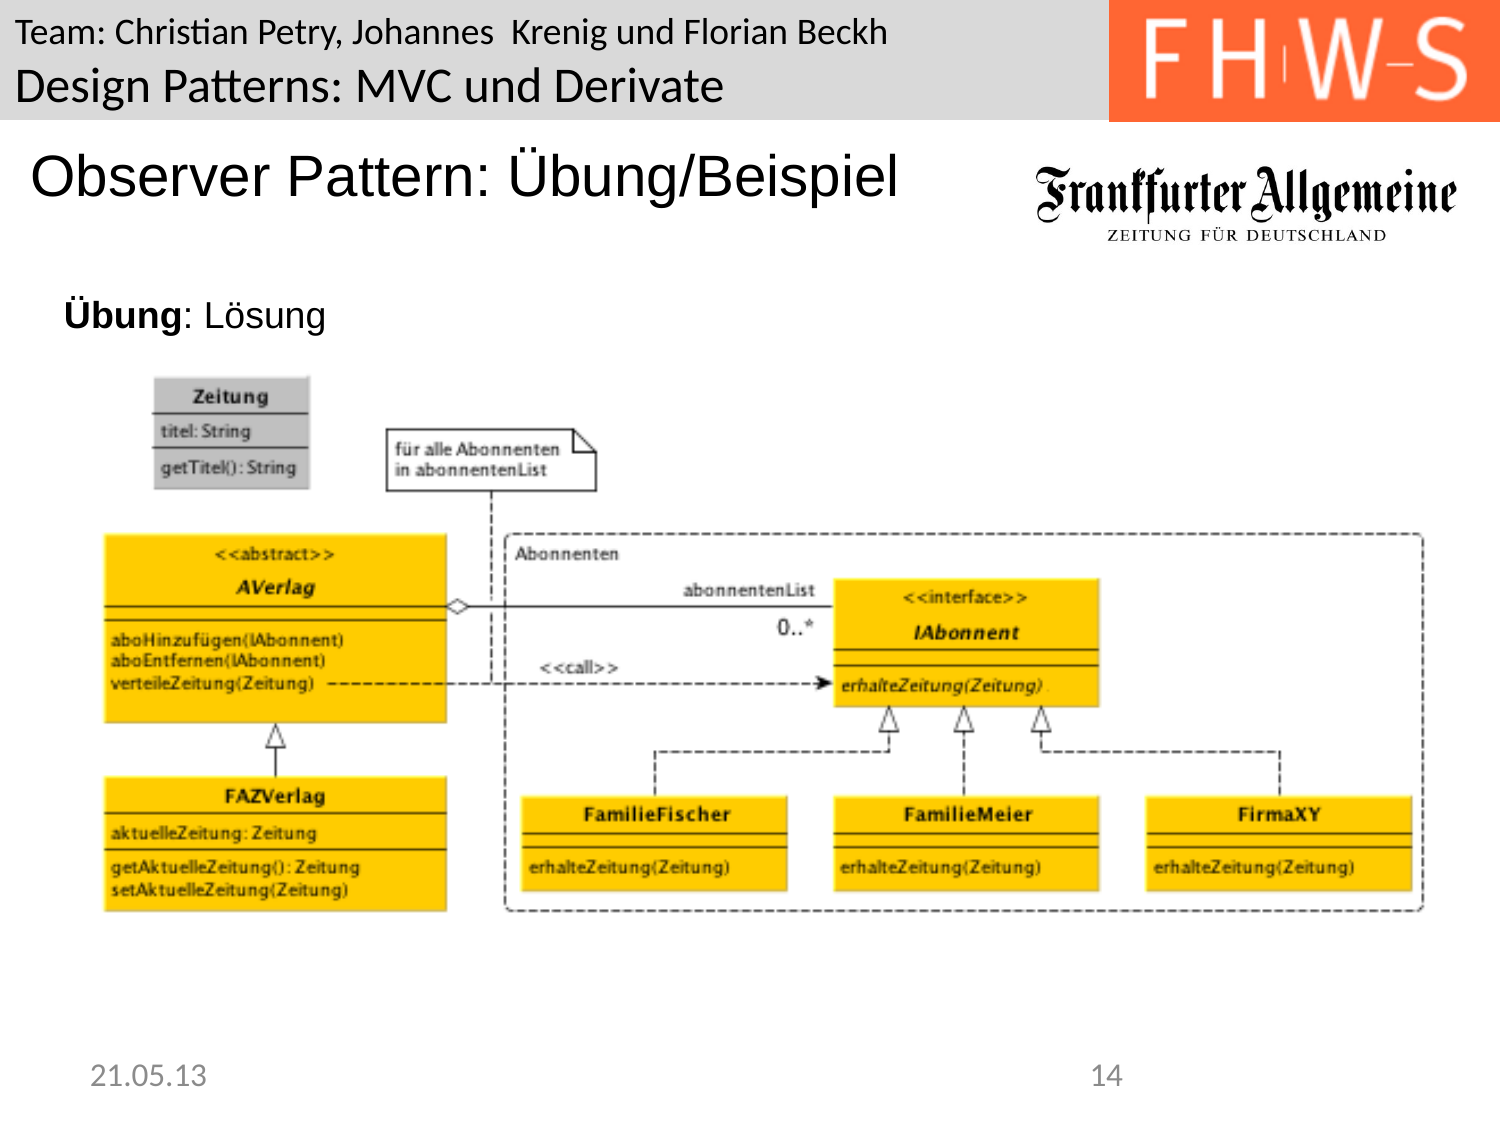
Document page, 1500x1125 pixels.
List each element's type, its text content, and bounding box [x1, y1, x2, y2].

picture [1109, 0, 1500, 122]
text_box <Nummer> [1074, 1042, 1425, 1103]
text_box 21.05.13 [74, 1042, 425, 1103]
picture [82, 354, 1445, 934]
text_box Übung: Lösung [49, 283, 342, 343]
text_box Observer Pattern: Übung/Beispiel [15, 141, 975, 206]
picture [1027, 159, 1465, 248]
